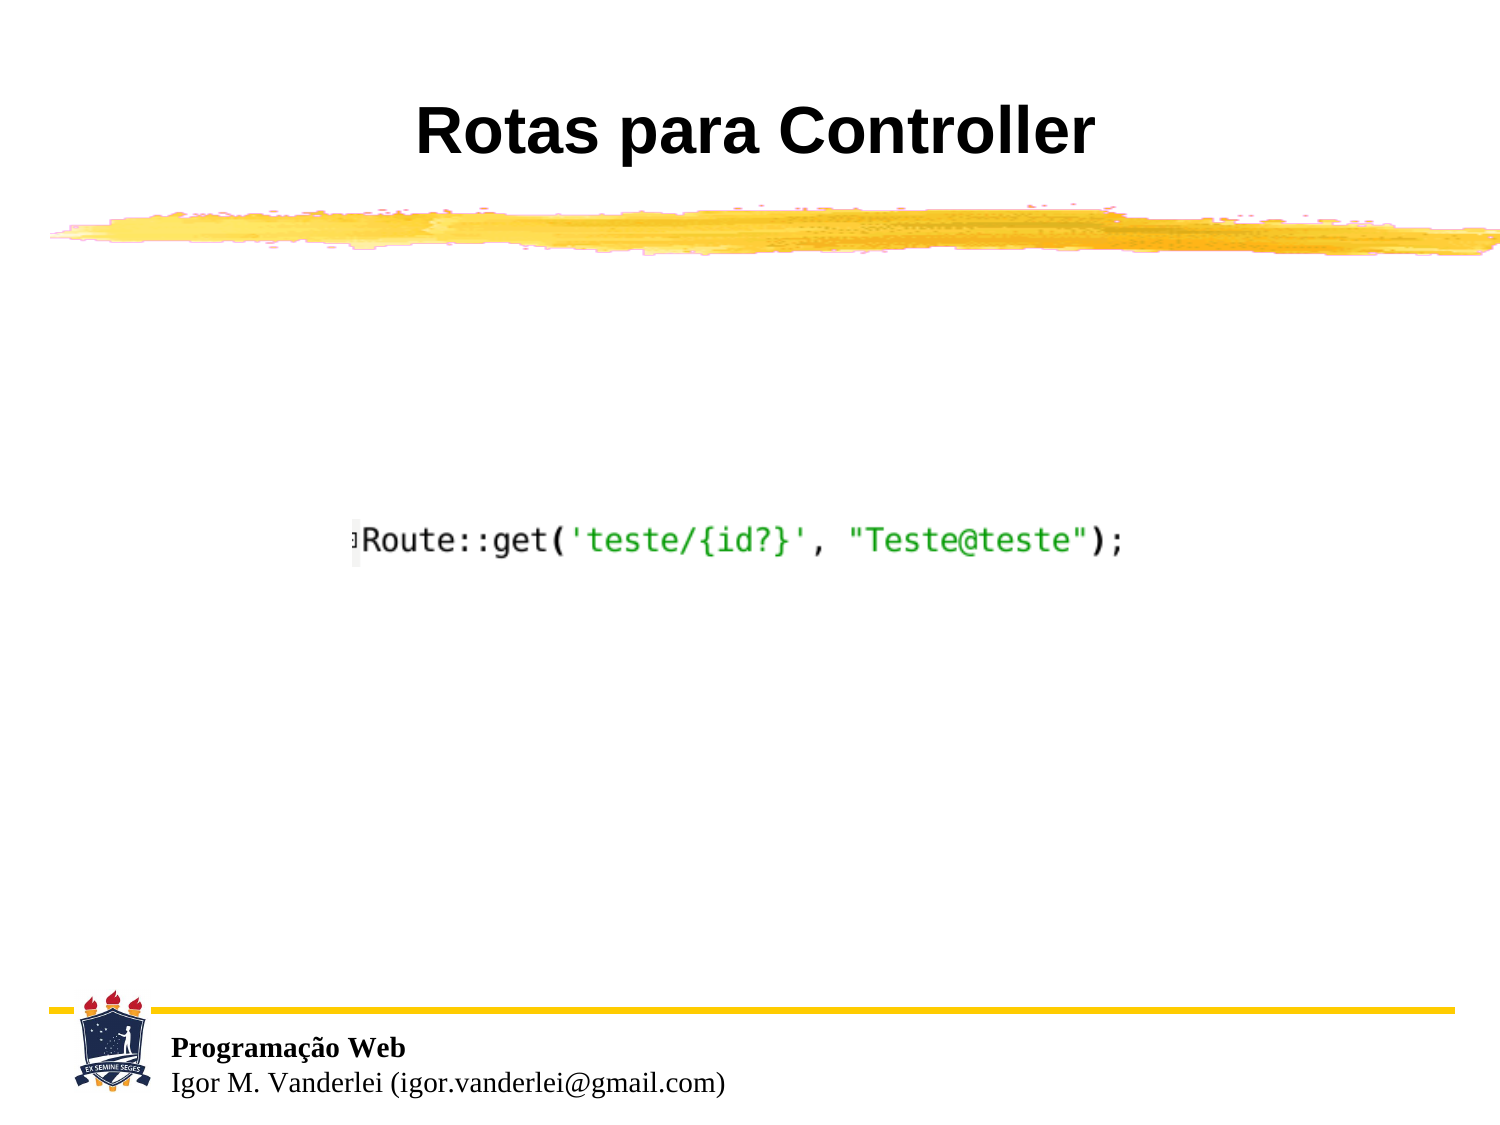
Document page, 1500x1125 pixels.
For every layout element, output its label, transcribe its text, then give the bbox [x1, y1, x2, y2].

title Rotas para Controller [24, 54, 1488, 175]
picture [352, 519, 1140, 567]
picture [50, 198, 1500, 267]
picture [74, 989, 151, 1093]
